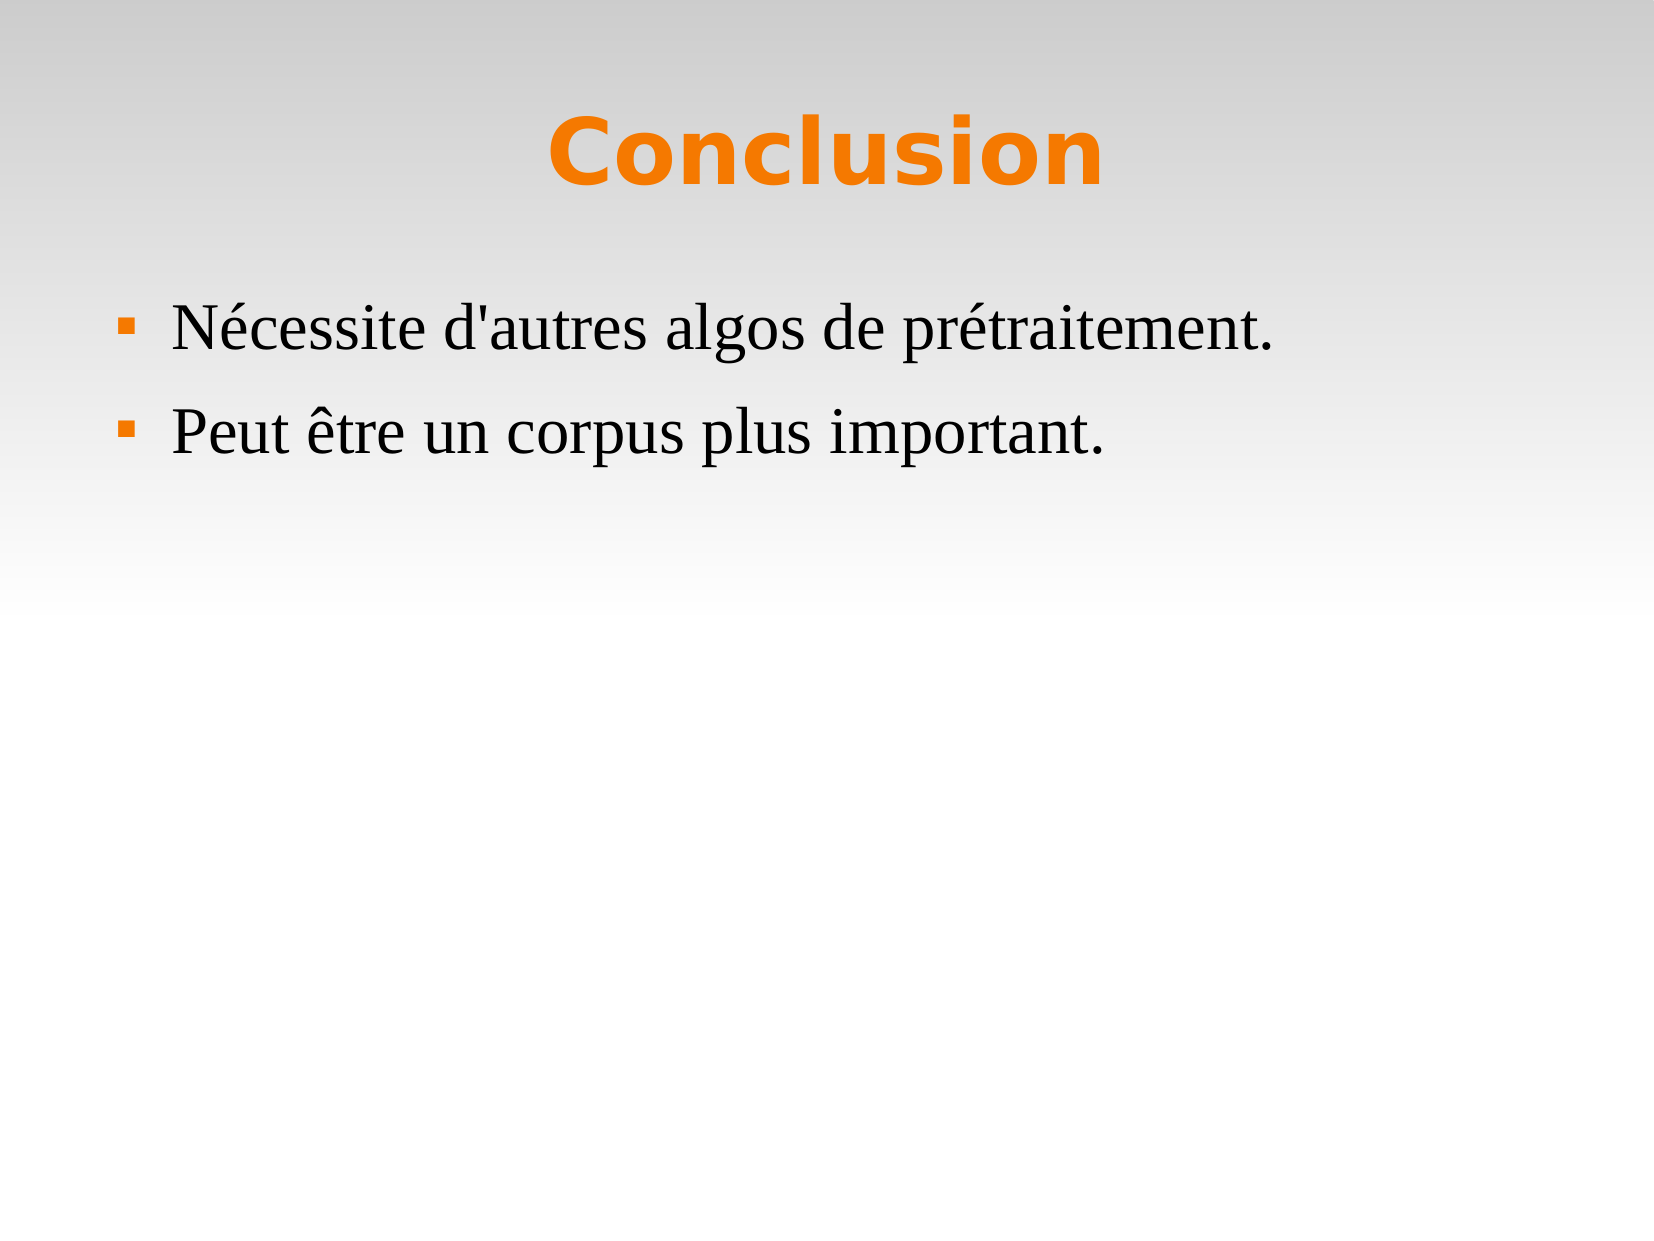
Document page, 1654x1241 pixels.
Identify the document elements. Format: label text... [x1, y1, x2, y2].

list Nécessite d'autres algos de prétraitement. Peut être un corpus plus important. [82, 290, 1571, 1094]
title Conclusion [82, 56, 1571, 250]
